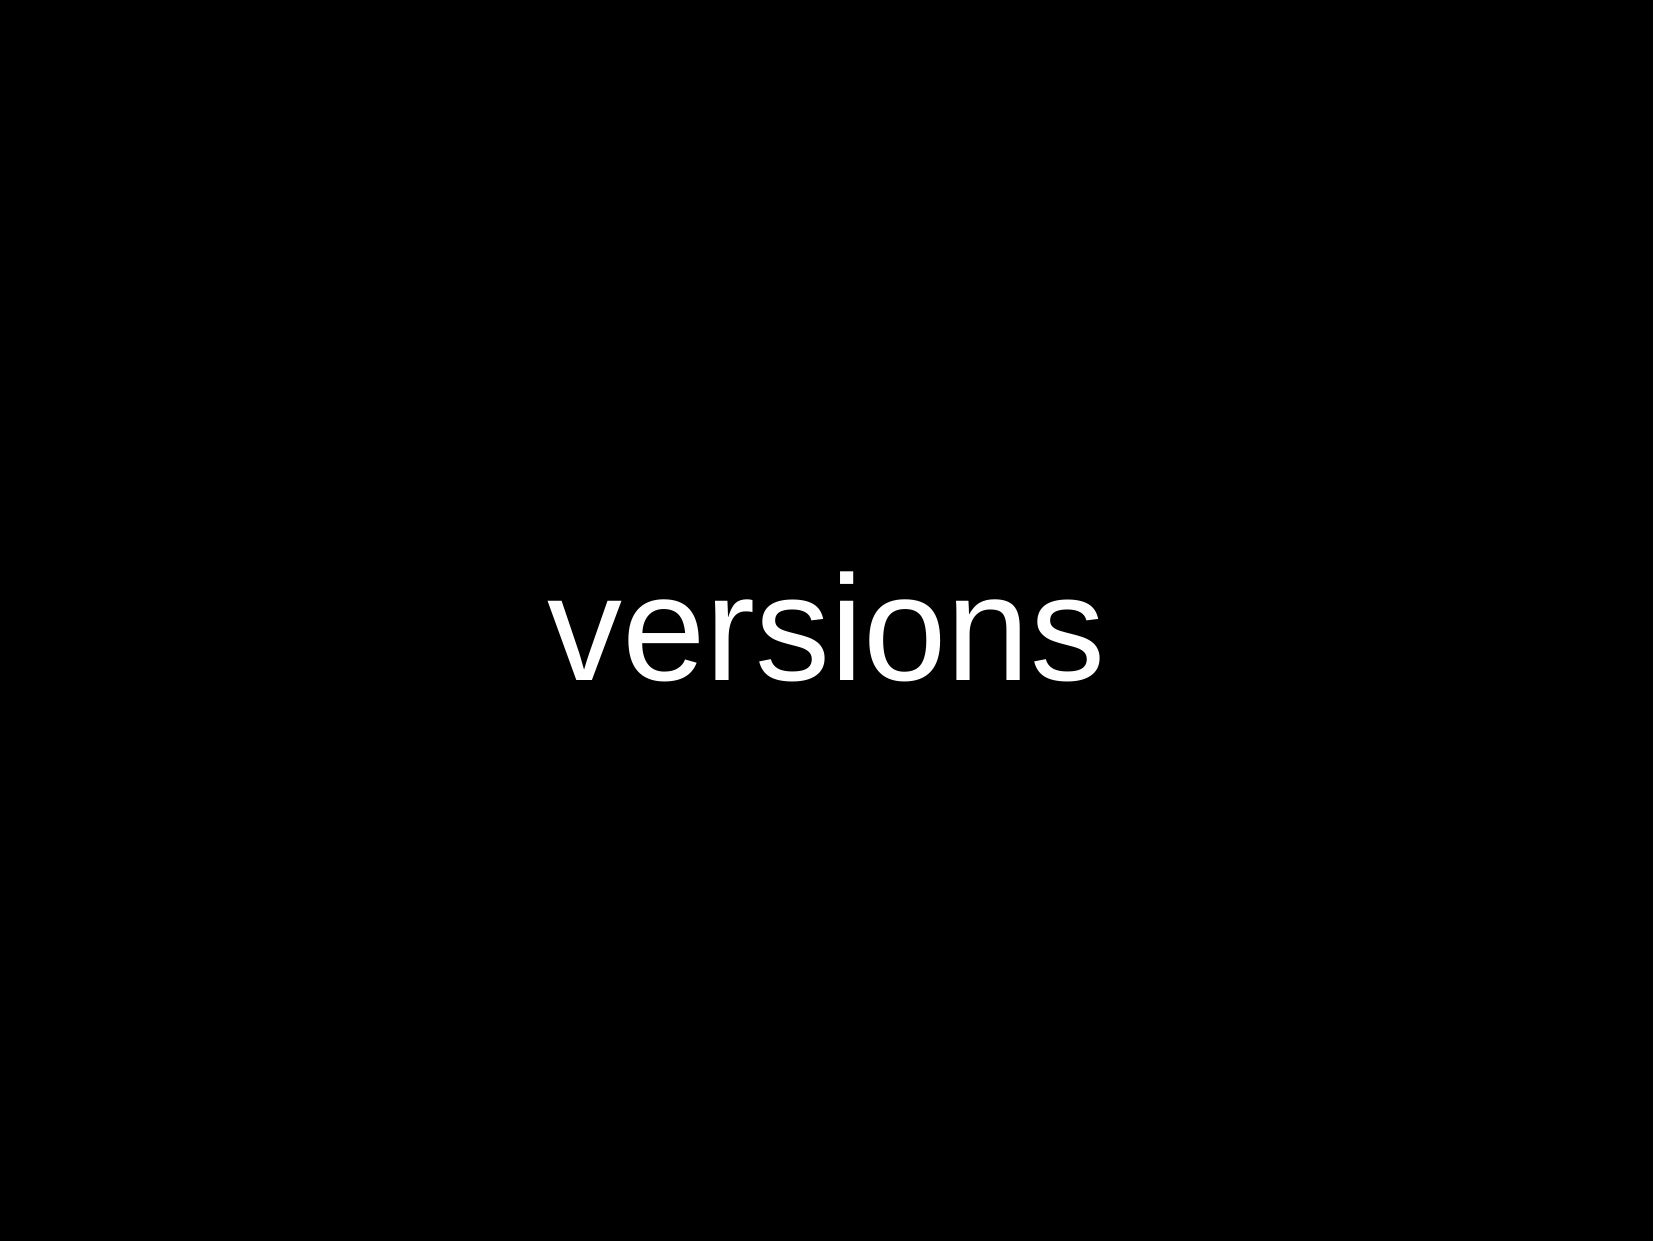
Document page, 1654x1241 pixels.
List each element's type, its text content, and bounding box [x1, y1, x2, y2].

title versions [82, 525, 1571, 733]
